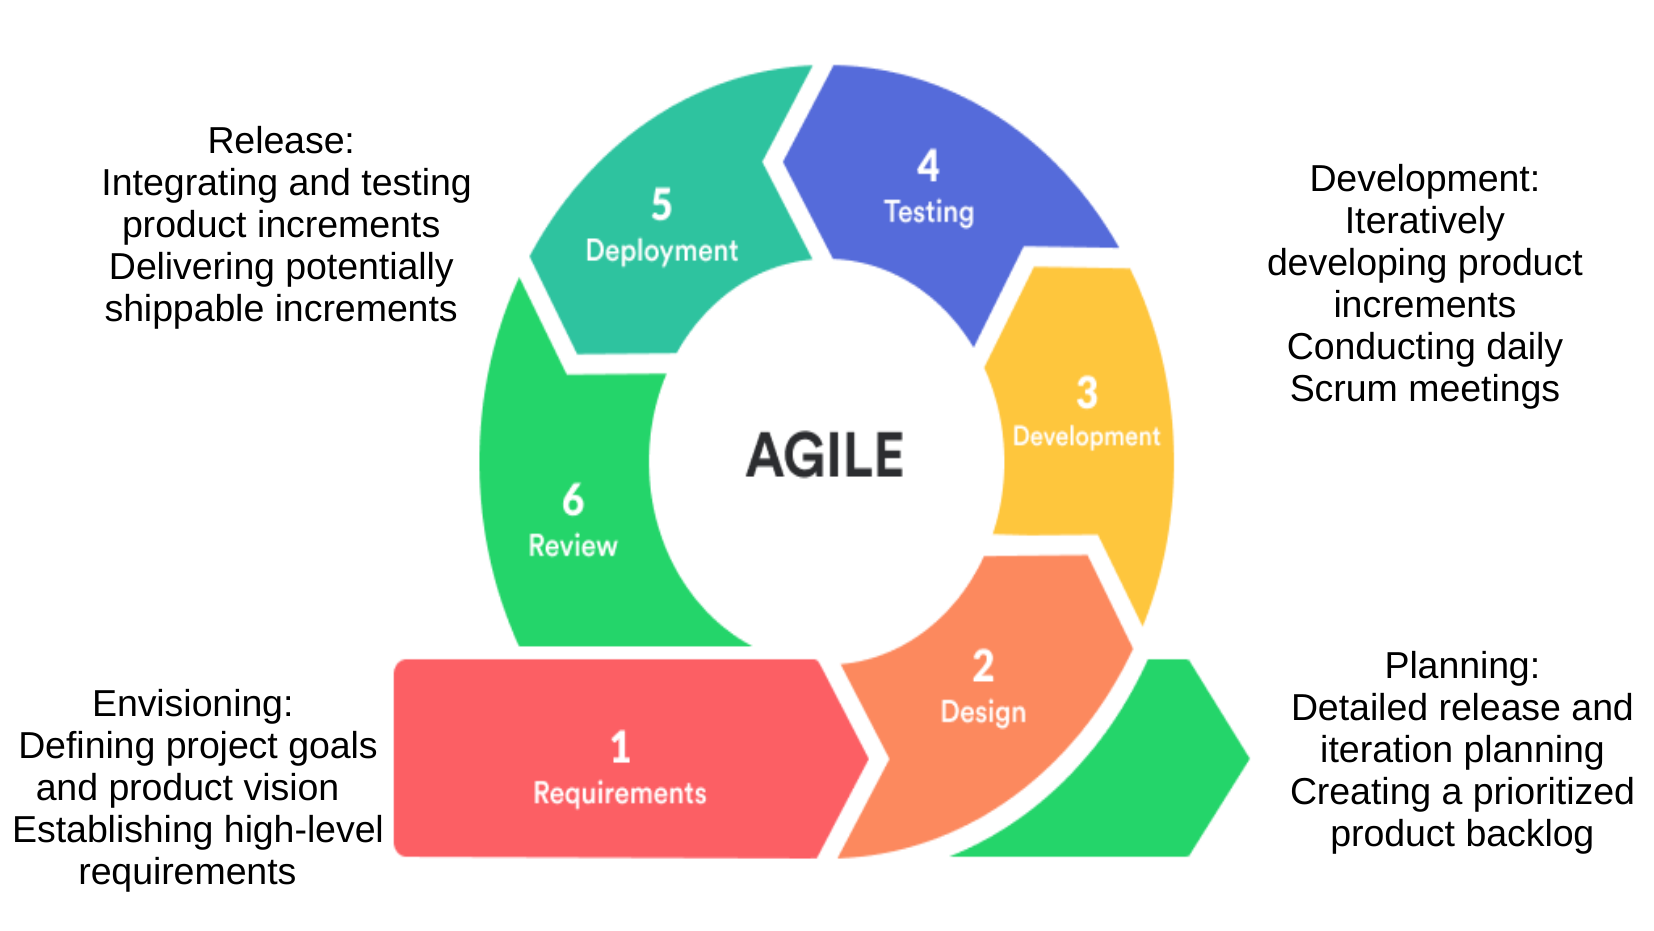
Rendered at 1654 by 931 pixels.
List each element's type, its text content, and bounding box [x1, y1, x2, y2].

text_box Release: Integrating and testing product increments Delivering potentially shippable increments [75, 112, 488, 338]
picture [0, 0, 1654, 931]
text_box Planning: Detailed release and iteration planning Creating a prioritized product backlog [1275, 637, 1651, 863]
text_box Envisioning: Defining project goals and product vision Establishing high-level requirements [0, 675, 413, 900]
text_box Development: Iteratively developing product increments Conducting daily Scrum meetings [1237, 150, 1613, 501]
